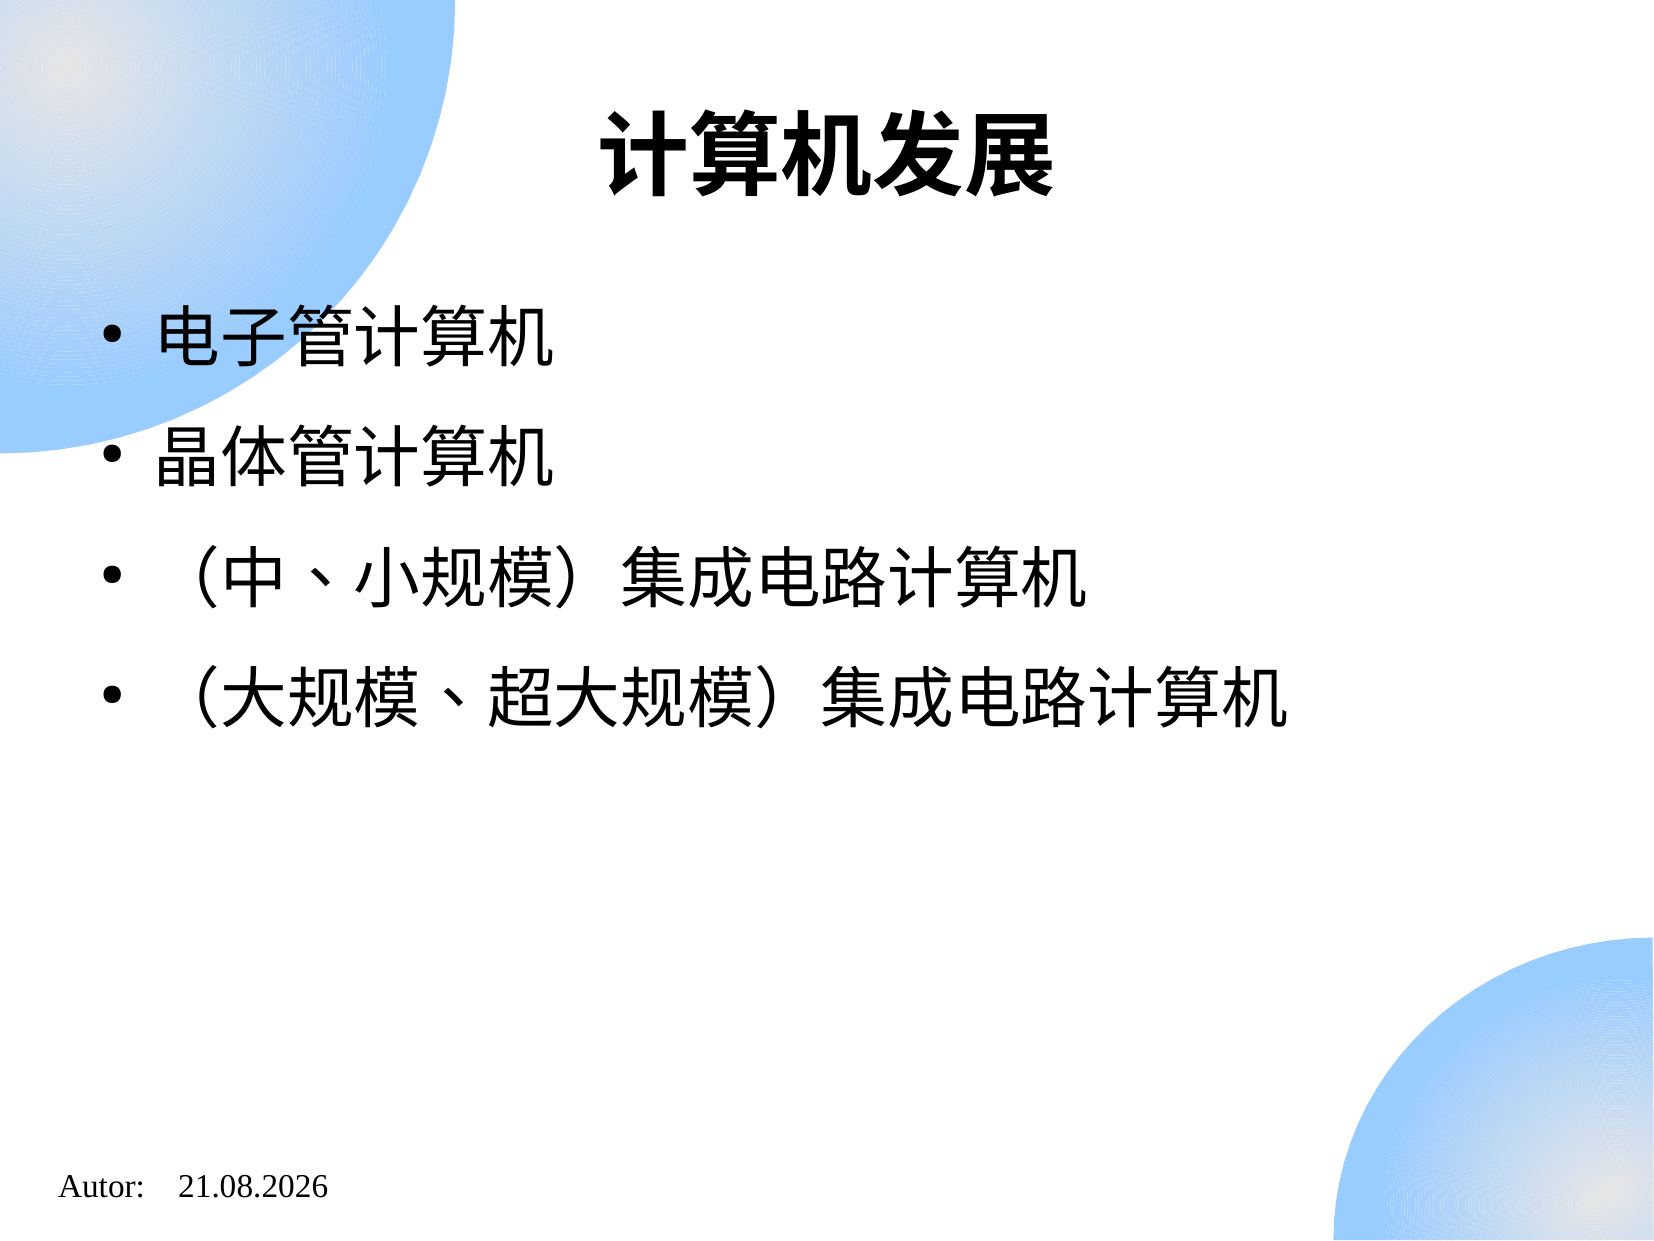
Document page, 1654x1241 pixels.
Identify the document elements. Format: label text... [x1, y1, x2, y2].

list 电子管计算机 晶体管计算机 （中、小规模）集成电路计算机 （大规模、超大规模）集成电路计算机 [82, 290, 1571, 1109]
title 计算机发展 [82, 49, 1571, 257]
